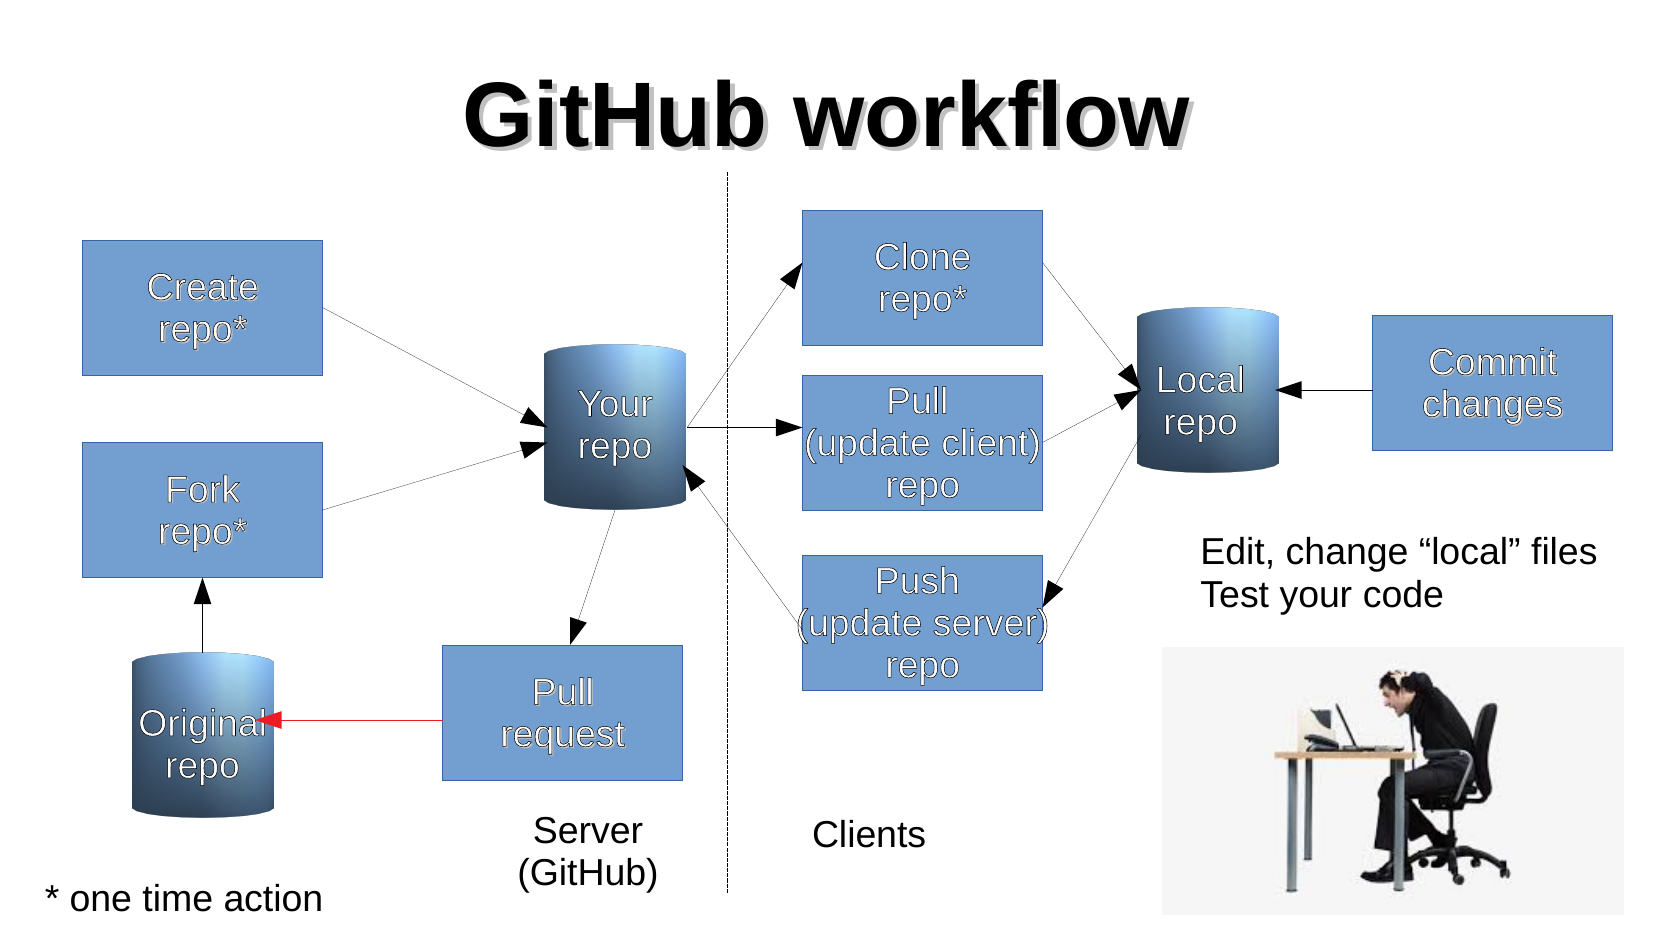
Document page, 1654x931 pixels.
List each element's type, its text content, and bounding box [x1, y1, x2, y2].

text_box Clients [797, 805, 946, 863]
text_box Edit, change “local” files Test your code [1185, 523, 1613, 623]
text_box Your repo [562, 375, 668, 474]
title GitHub workflow [82, 37, 1571, 193]
text_box Create repo* [82, 240, 323, 376]
text_box Fork repo* [82, 442, 323, 578]
text_box Pull request [442, 645, 683, 781]
text_box Original repo [123, 694, 282, 794]
text_box Server (GitHub) [502, 802, 674, 902]
text_box Local repo [1141, 351, 1261, 451]
text_box Commit changes [1372, 315, 1613, 451]
text_box Pull (update client) repo [802, 375, 1043, 511]
text_box * one time action [30, 870, 339, 927]
text_box Push (update server) repo [802, 555, 1043, 691]
picture [1162, 647, 1624, 916]
text_box Clone repo* [802, 210, 1043, 346]
